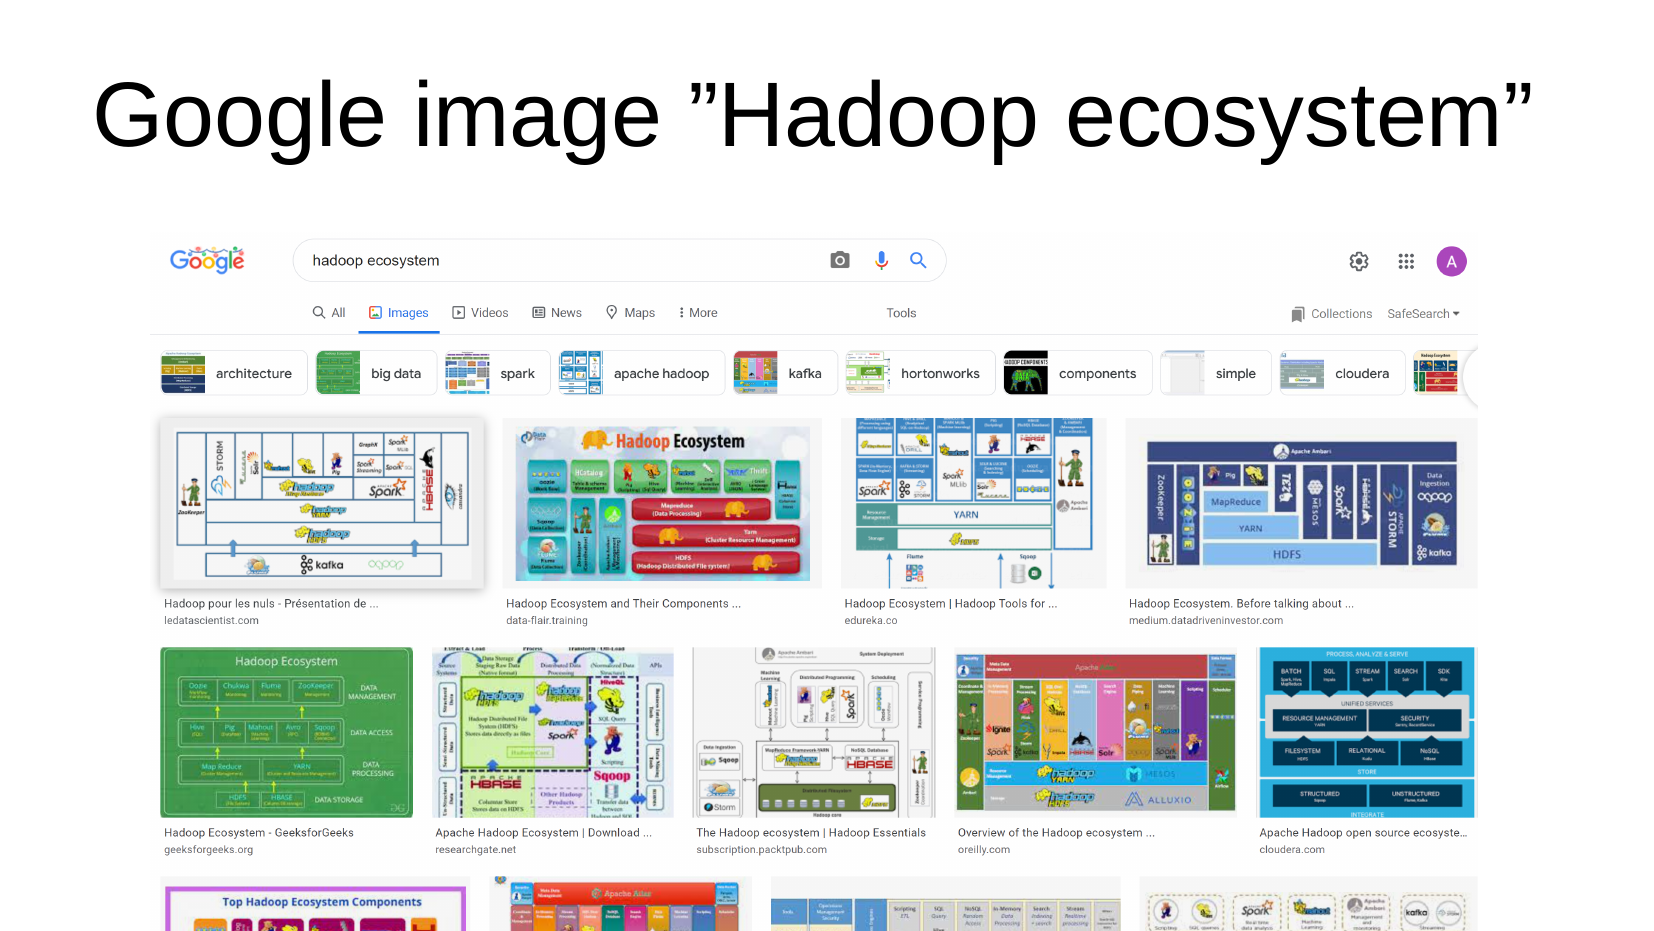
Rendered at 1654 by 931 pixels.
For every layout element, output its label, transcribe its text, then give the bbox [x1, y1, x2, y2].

title Google image ”Hadoop ecosystem” [82, 37, 1571, 193]
picture [150, 232, 1478, 931]
